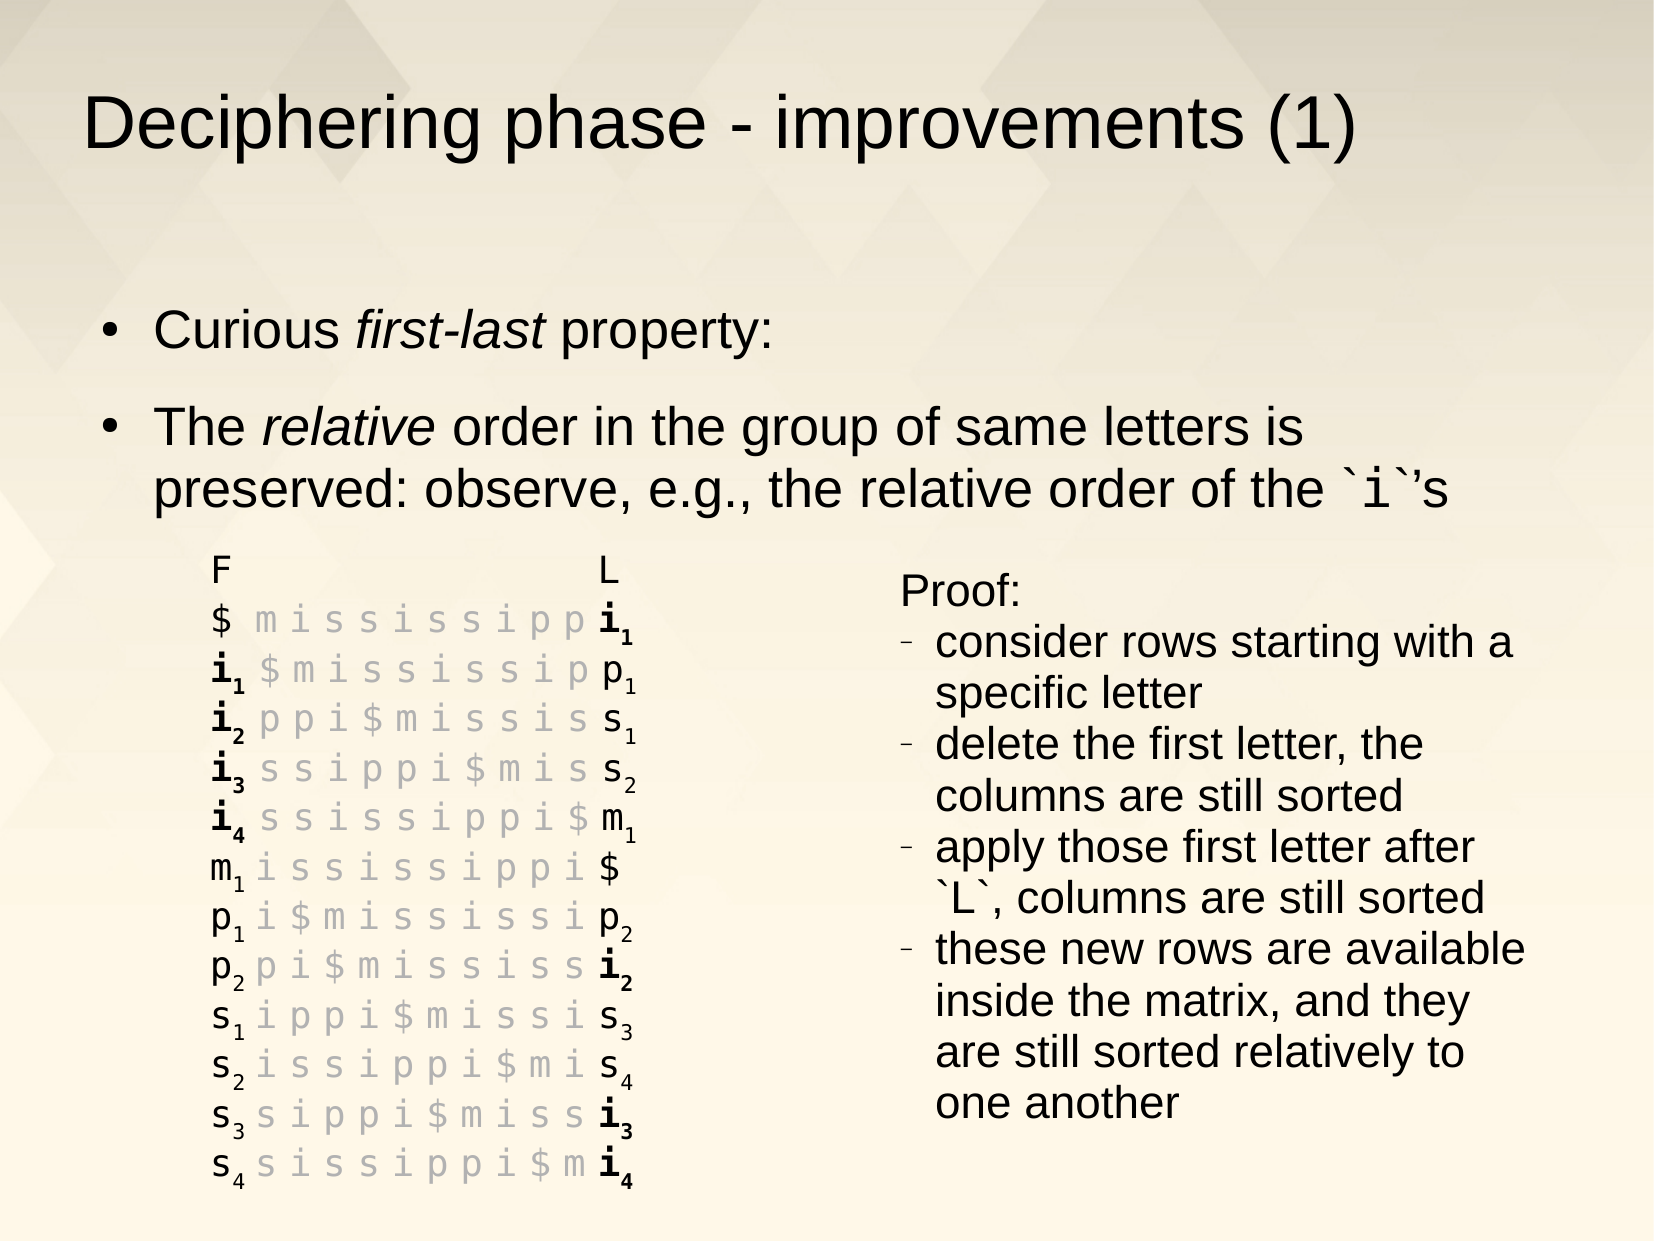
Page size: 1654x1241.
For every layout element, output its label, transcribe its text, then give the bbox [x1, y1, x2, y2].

picture [0, 0, 1654, 1241]
title Deciphering phase - improvements (1) [82, 49, 1571, 196]
text_box Proof: consider rows starting with a specific letter delete the first letter, the columns are still sorted apply those first letter after `L`, columns are still sorted these new rows are available inside the matrix, and they are still sorted relatively to one another [885, 557, 1547, 1146]
text_box F L $ mississippi1 i1 $mississipp1 i2 ppi$mississ1 i3 ssippi$miss2 i4 ssissippi$m1 m1 ississippi$ p1 i$mississip2 p2 pi$mississi2 s1 ippi$missis3 s2 issippi$mis4 s3 sippi$missi3 s4 sissippi$mi4 [195, 541, 706, 1202]
list Curious first-last property: The relative order in the group of same letters is preserved: observe, e.g., the relative order of the `i`’s [82, 300, 1571, 1070]
